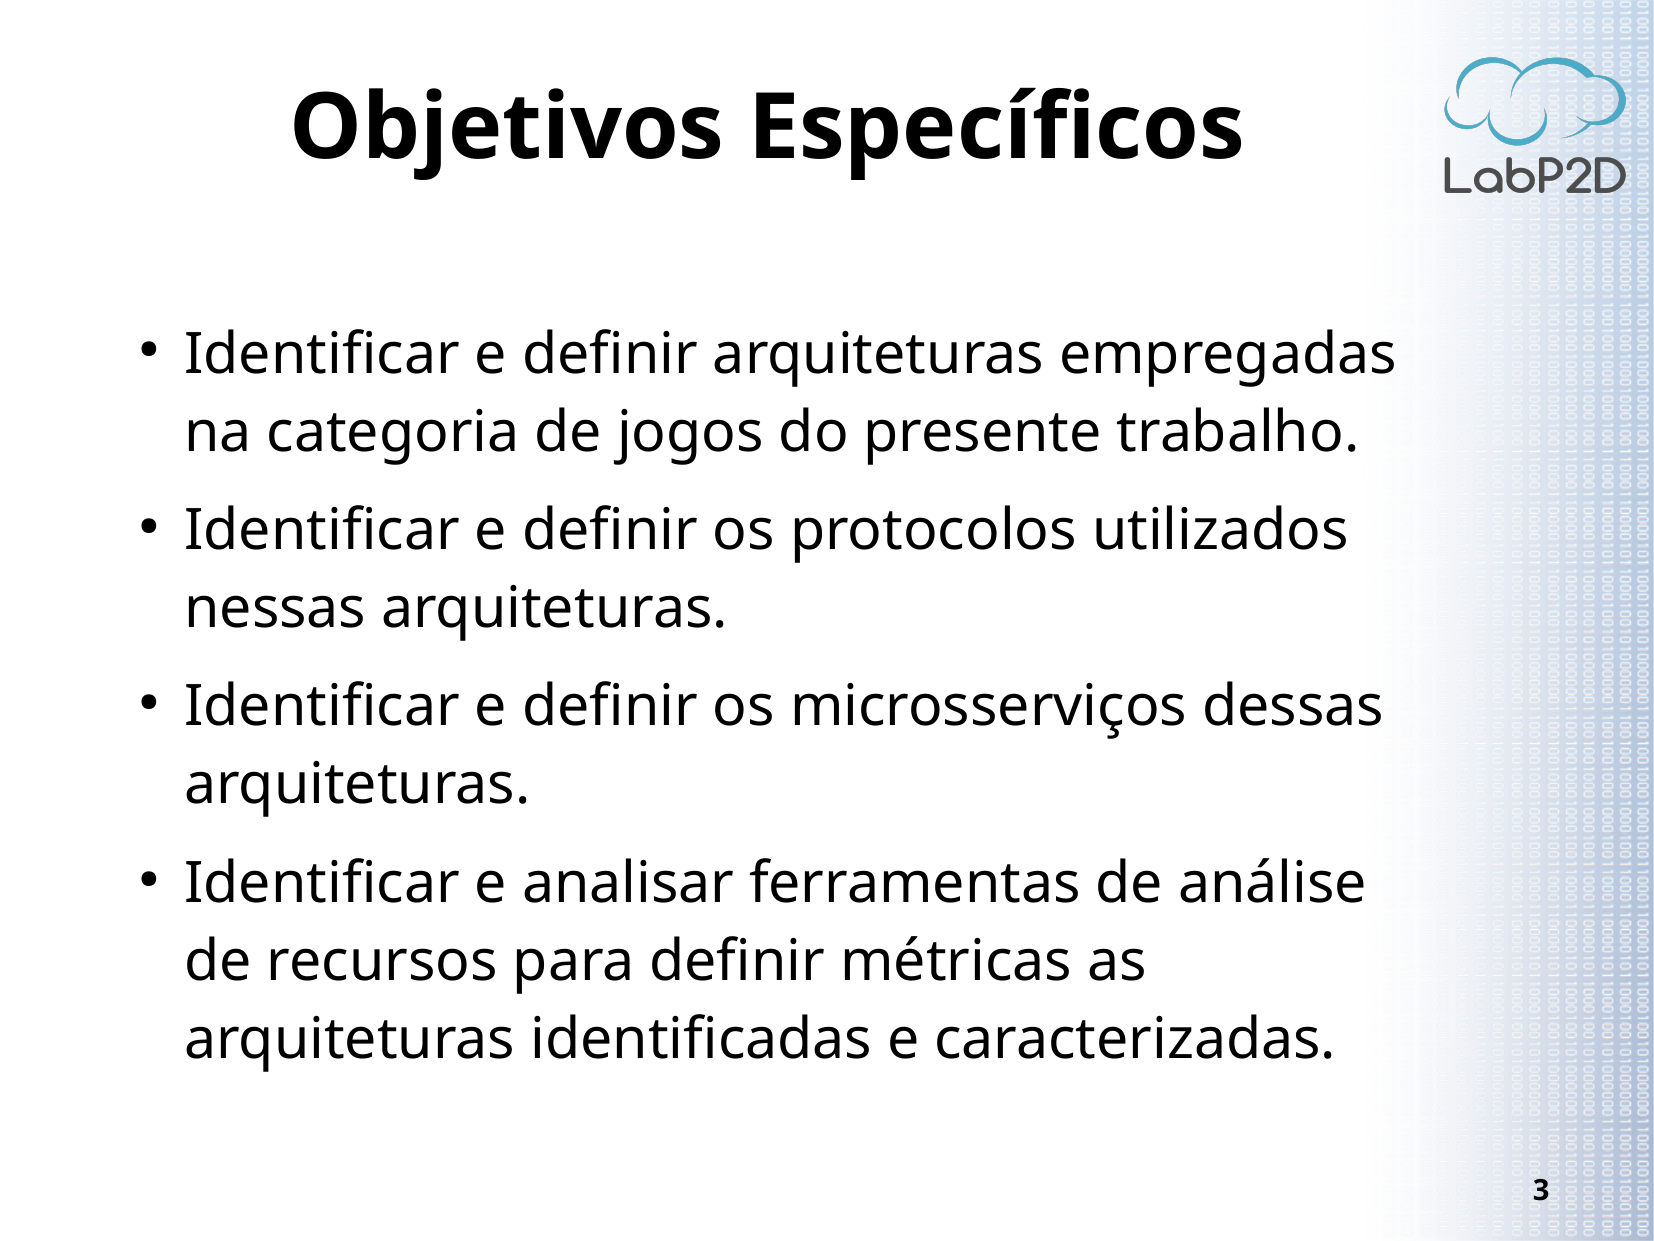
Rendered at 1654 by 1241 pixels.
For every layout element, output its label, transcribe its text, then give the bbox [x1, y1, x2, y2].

picture [1360, 1, 1654, 1240]
list Identificar e definir arquiteturas empregadas na categoria de jogos do presente trabalho. Identificar e definir os protocolos utilizados nessas arquiteturas. Identificar e definir os microsserviços dessas arquiteturas. Identificar e analisar ferramentas de análise de recursos para definir métricas as arquiteturas identificadas e caracterizadas. [123, 271, 1406, 1116]
title Objetivos Específicos [82, 19, 1453, 227]
